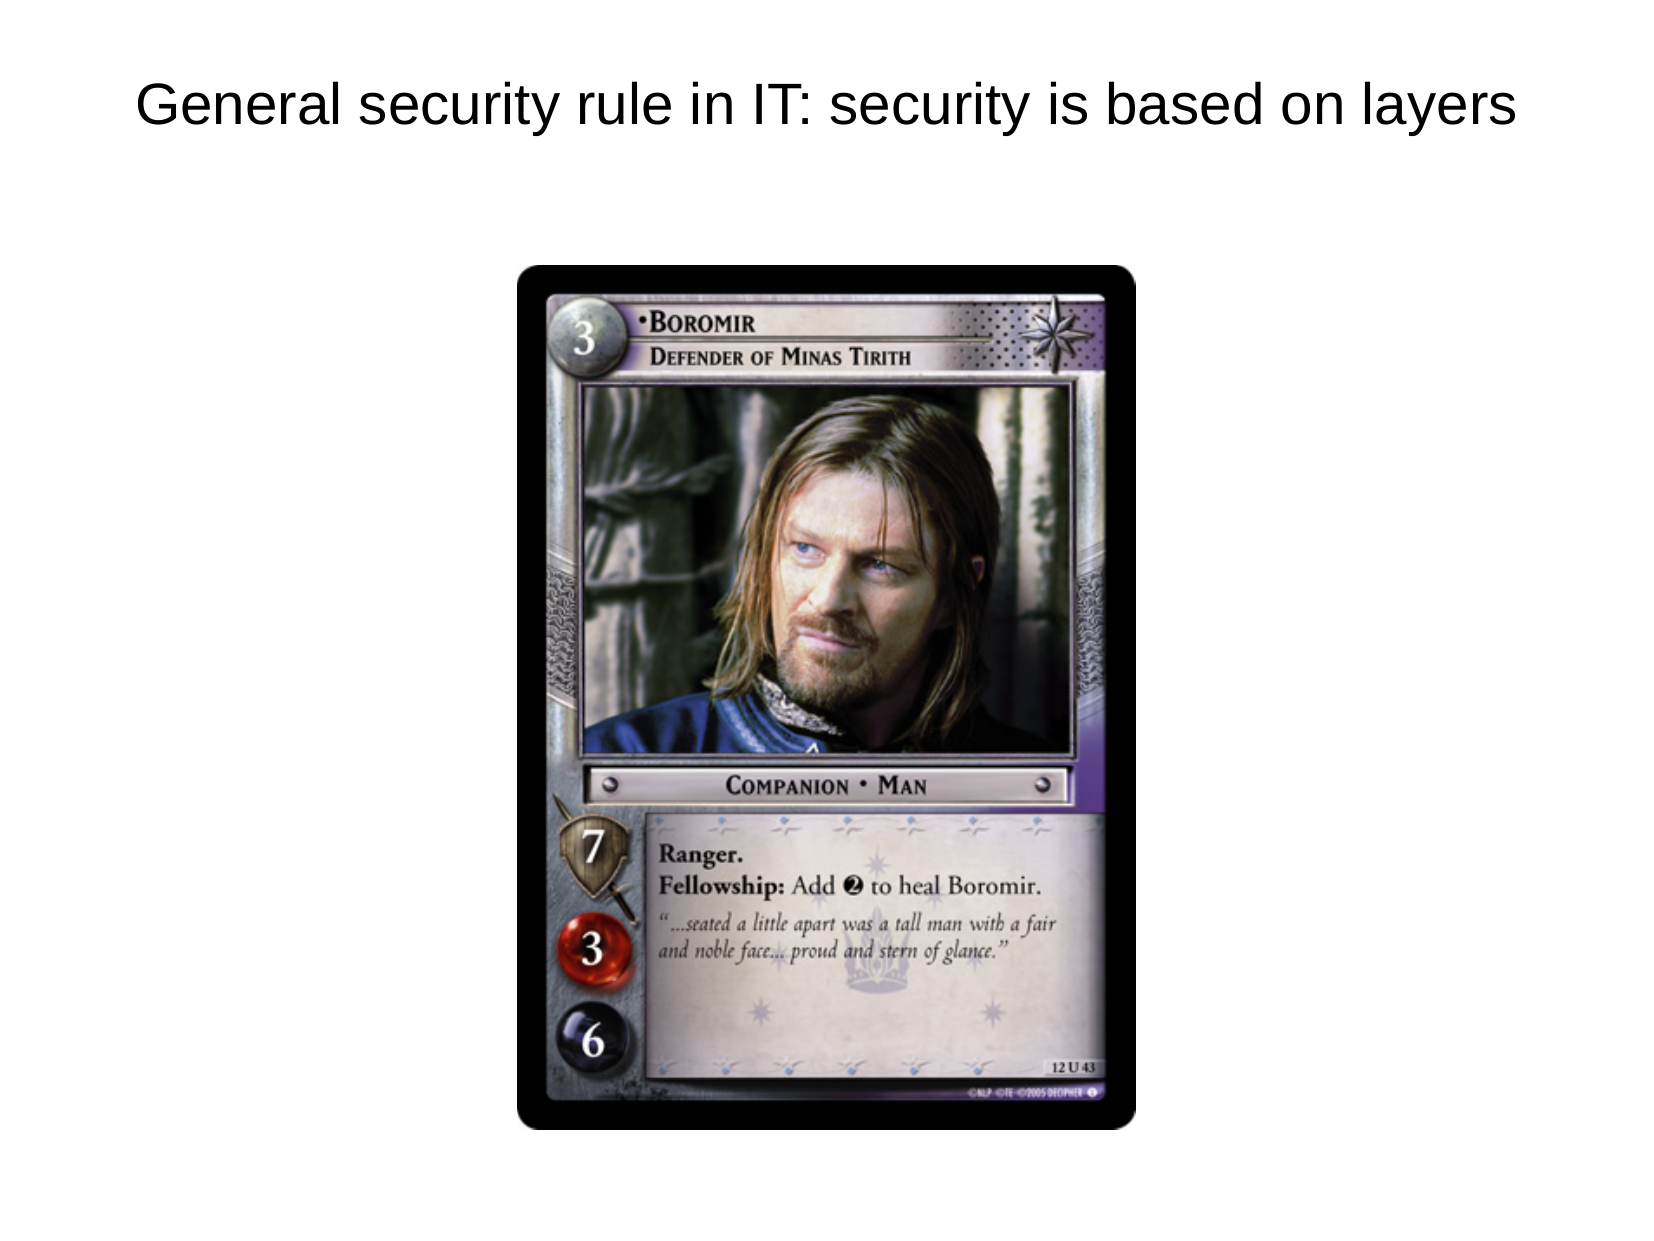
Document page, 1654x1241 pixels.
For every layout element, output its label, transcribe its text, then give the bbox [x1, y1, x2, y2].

picture [517, 265, 1136, 1130]
text_box General security rule in IT: security is based on layers [120, 64, 1534, 145]
